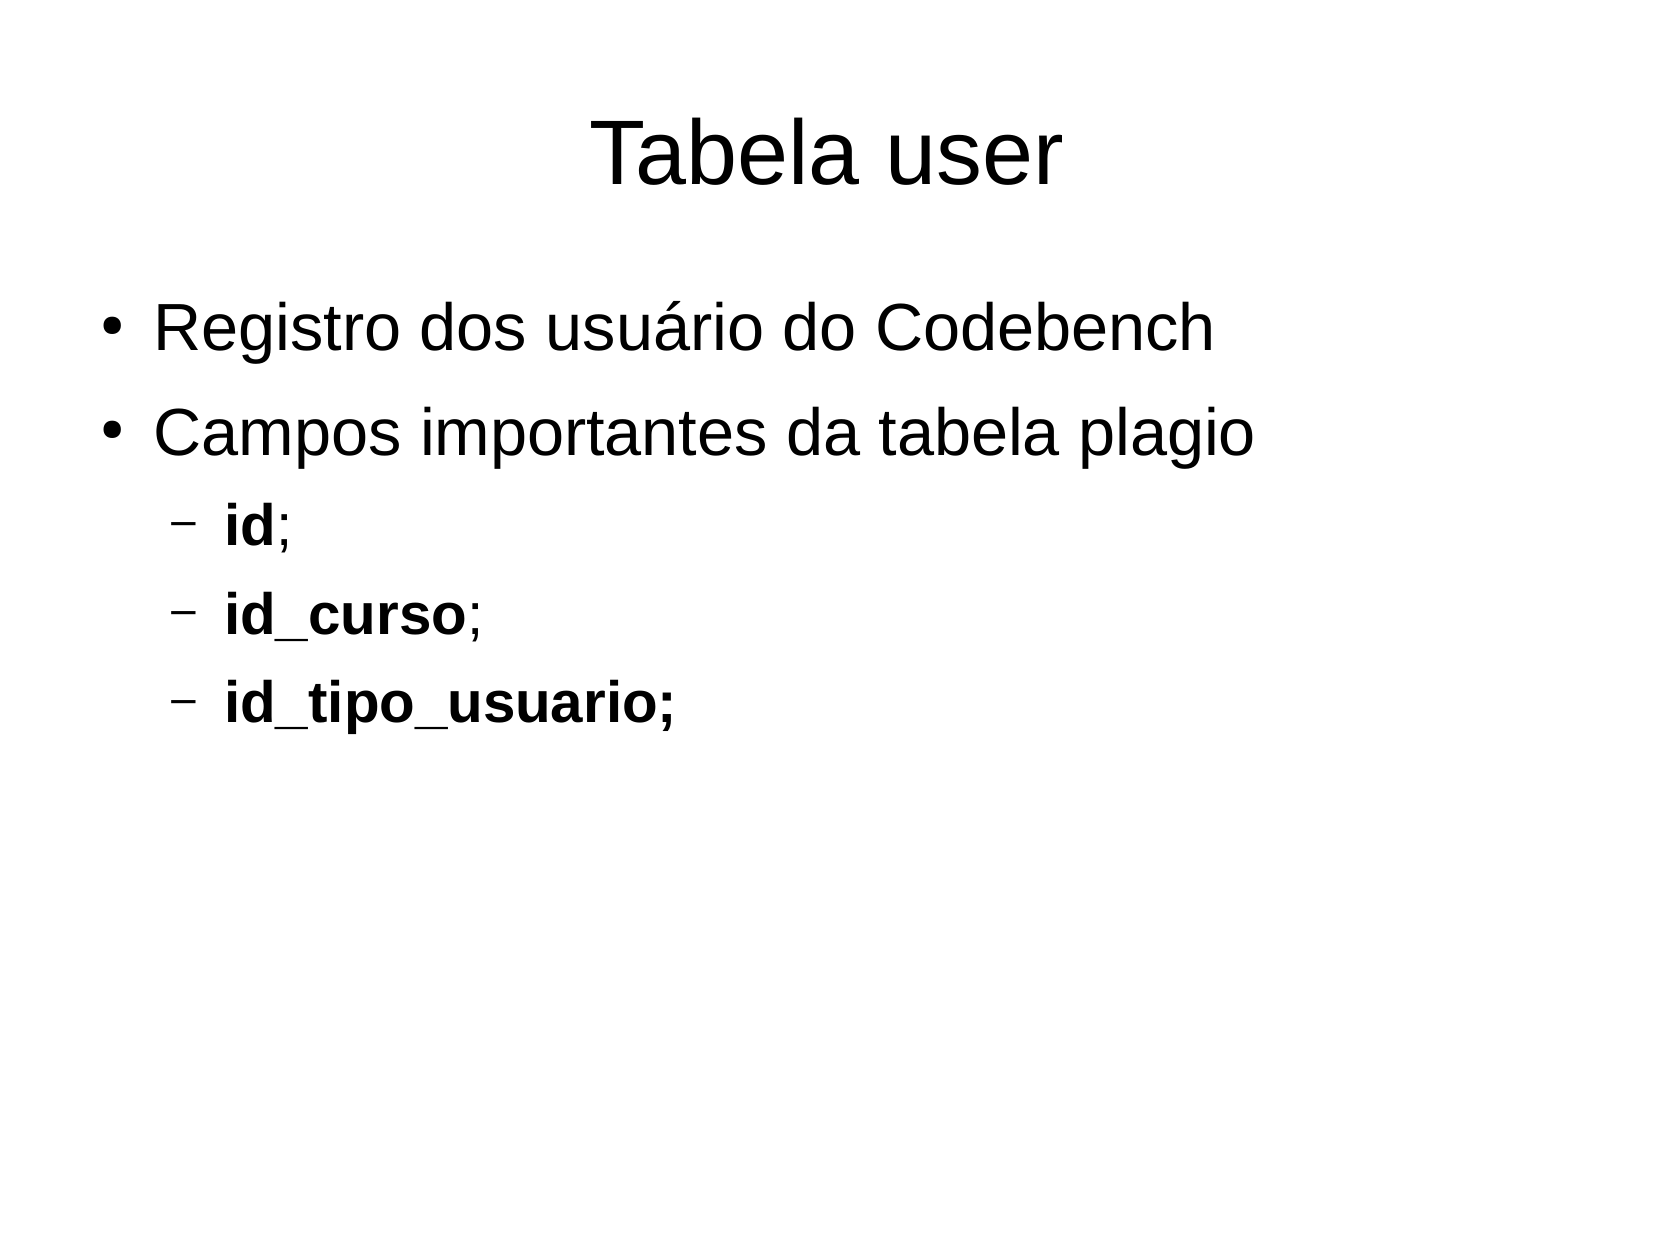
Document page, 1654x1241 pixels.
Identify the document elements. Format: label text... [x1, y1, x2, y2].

list Registro dos usuário do Codebench Campos importantes da tabela plagio id; id_curso; id_tipo_usuario; [82, 290, 1571, 1010]
title Tabela user [82, 49, 1571, 257]
